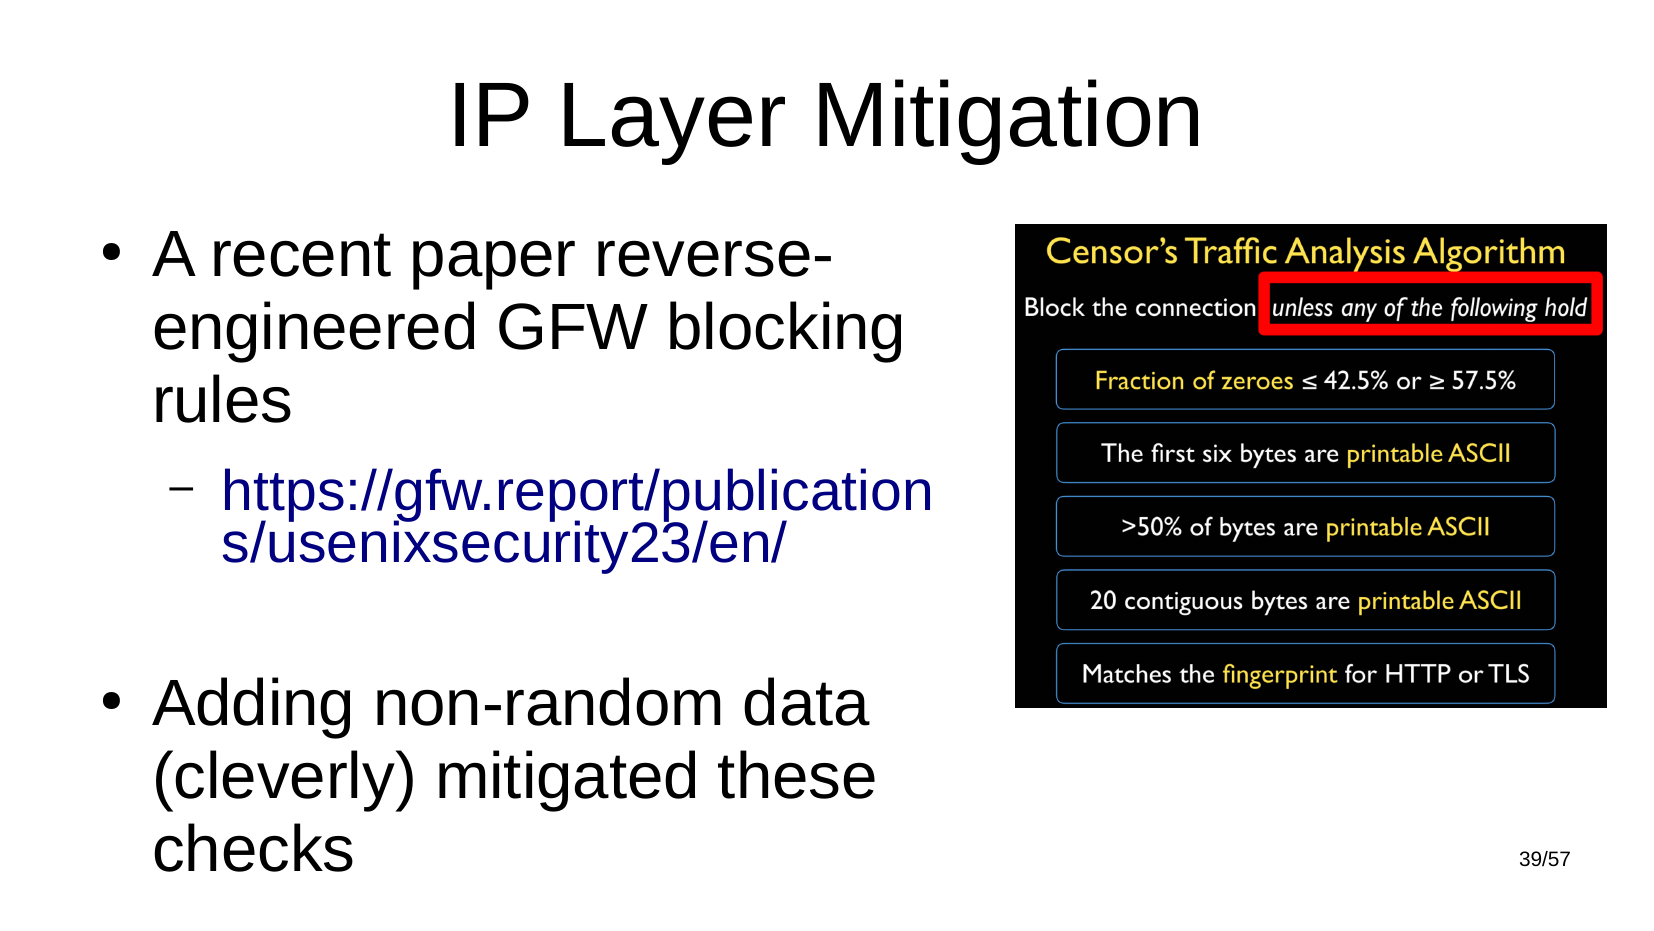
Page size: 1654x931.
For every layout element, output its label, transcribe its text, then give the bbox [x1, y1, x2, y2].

picture [1015, 224, 1607, 708]
list A recent paper reverse-engineered GFW blocking rules https://gfw.report/publications/usenixsecurity23/en/ Adding non-random data (cleverly) mitigated these checks [82, 217, 934, 839]
title IP Layer Mitigation [82, 37, 1571, 193]
